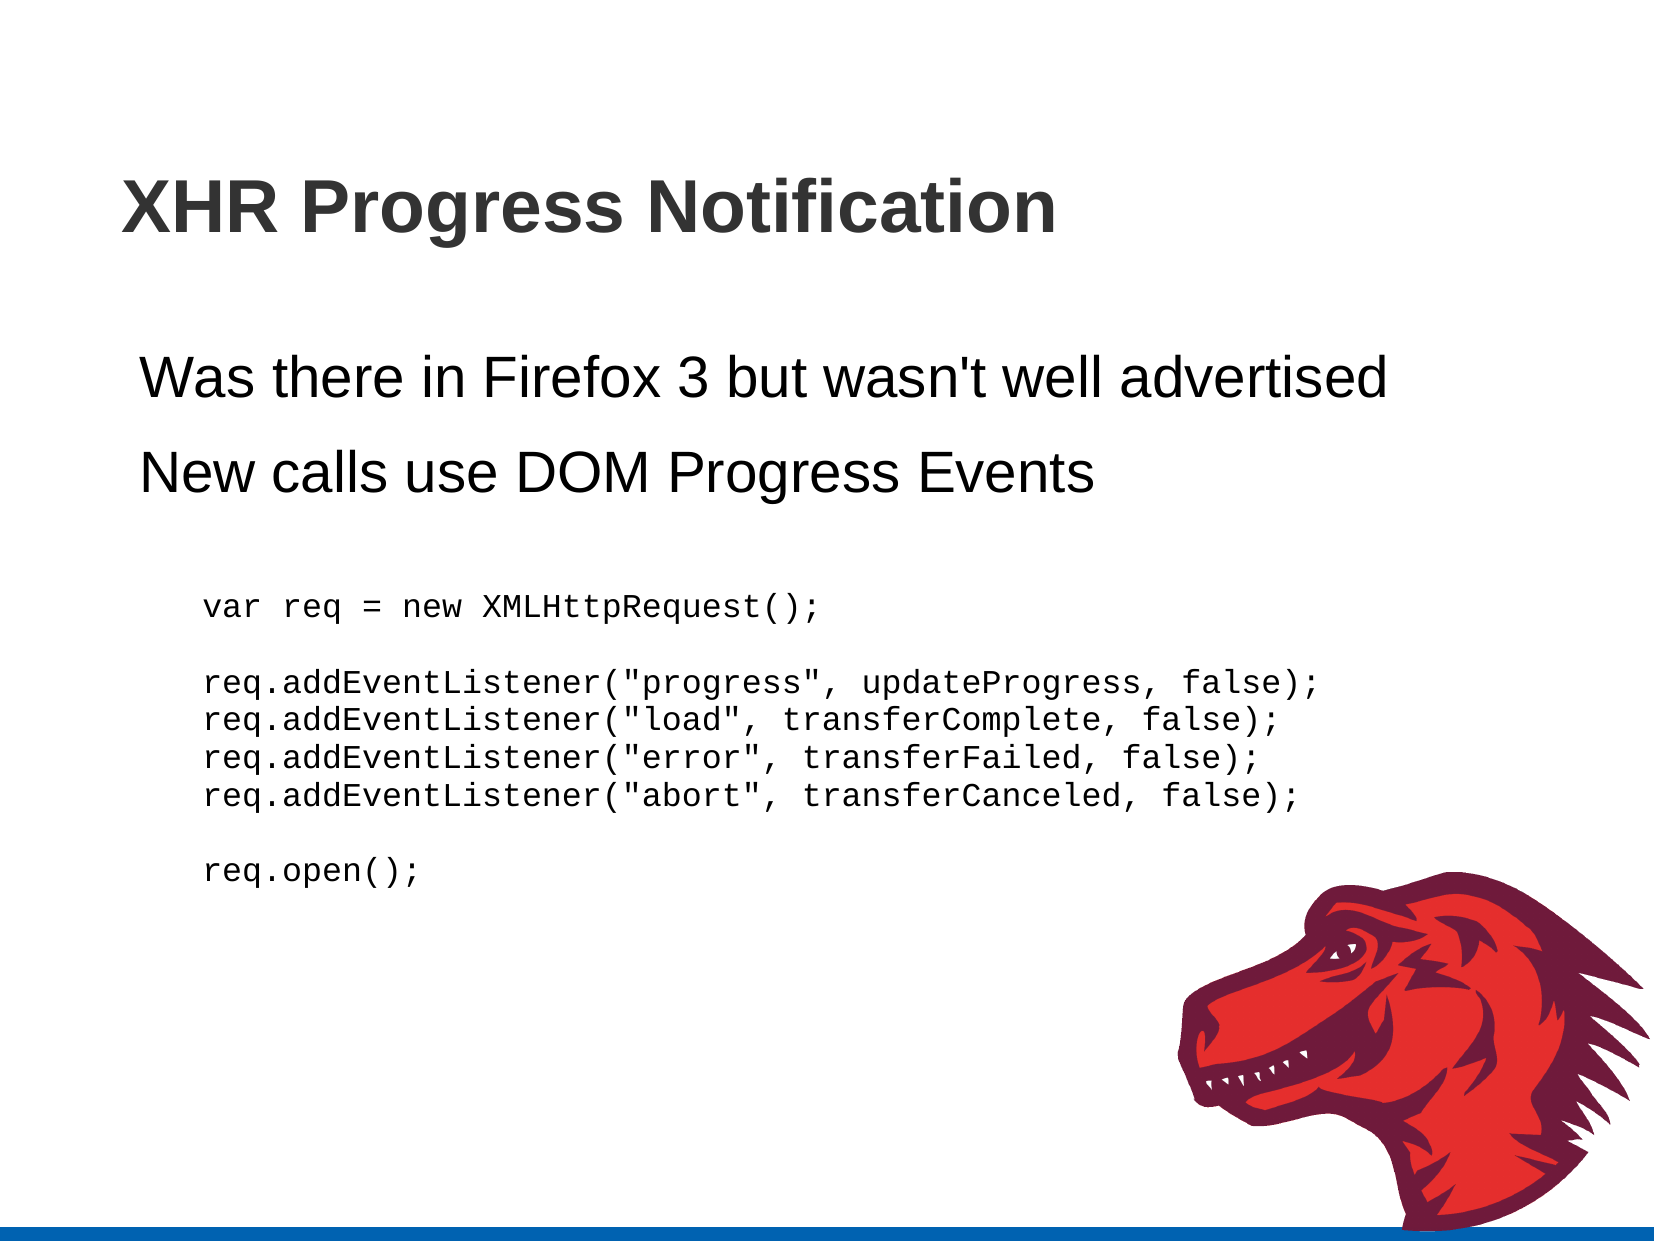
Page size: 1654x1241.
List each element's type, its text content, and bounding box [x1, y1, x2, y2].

title XHR Progress Notification [121, 110, 1534, 303]
picture [1171, 872, 1654, 1241]
text_box var req = new XMLHttpRequest(); req.addEventListener("progress", updateProgress, false); req.addEventListener("load", transferComplete, false); req.addEventListener("error", transferFailed, false); req.addEventListener("abort", transferCanceled, false); req.open(); [187, 582, 1338, 1013]
list Was there in Firefox 3 but wasn't well advertised New calls use DOM Progress Events [121, 344, 1534, 1112]
